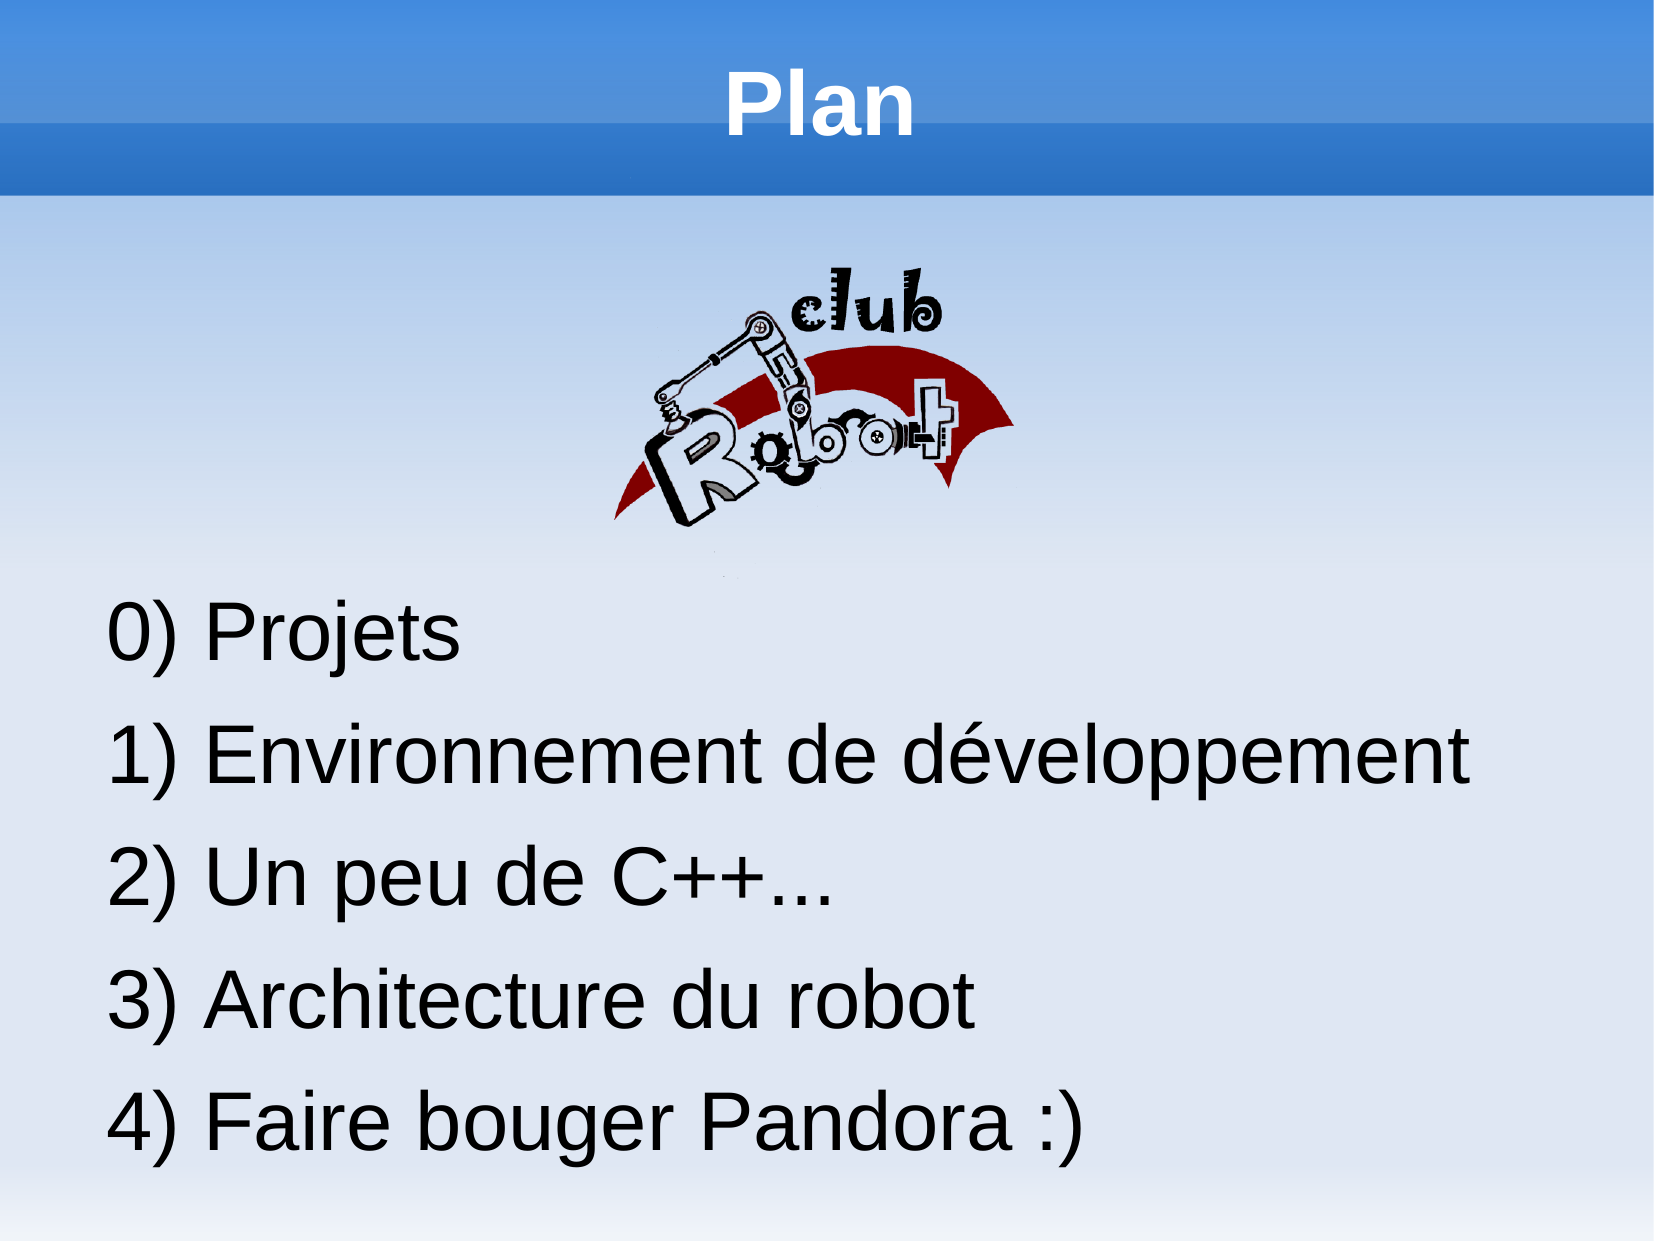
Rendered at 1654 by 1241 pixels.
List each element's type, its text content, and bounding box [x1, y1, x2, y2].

picture [0, 0, 1654, 1241]
list 0) Projets 1) Environnement de développement 2) Un peu de C++... 3) Architecture du robot 4) Faire bouger Pandora :) [88, 585, 1577, 1169]
title Plan [76, 0, 1565, 208]
